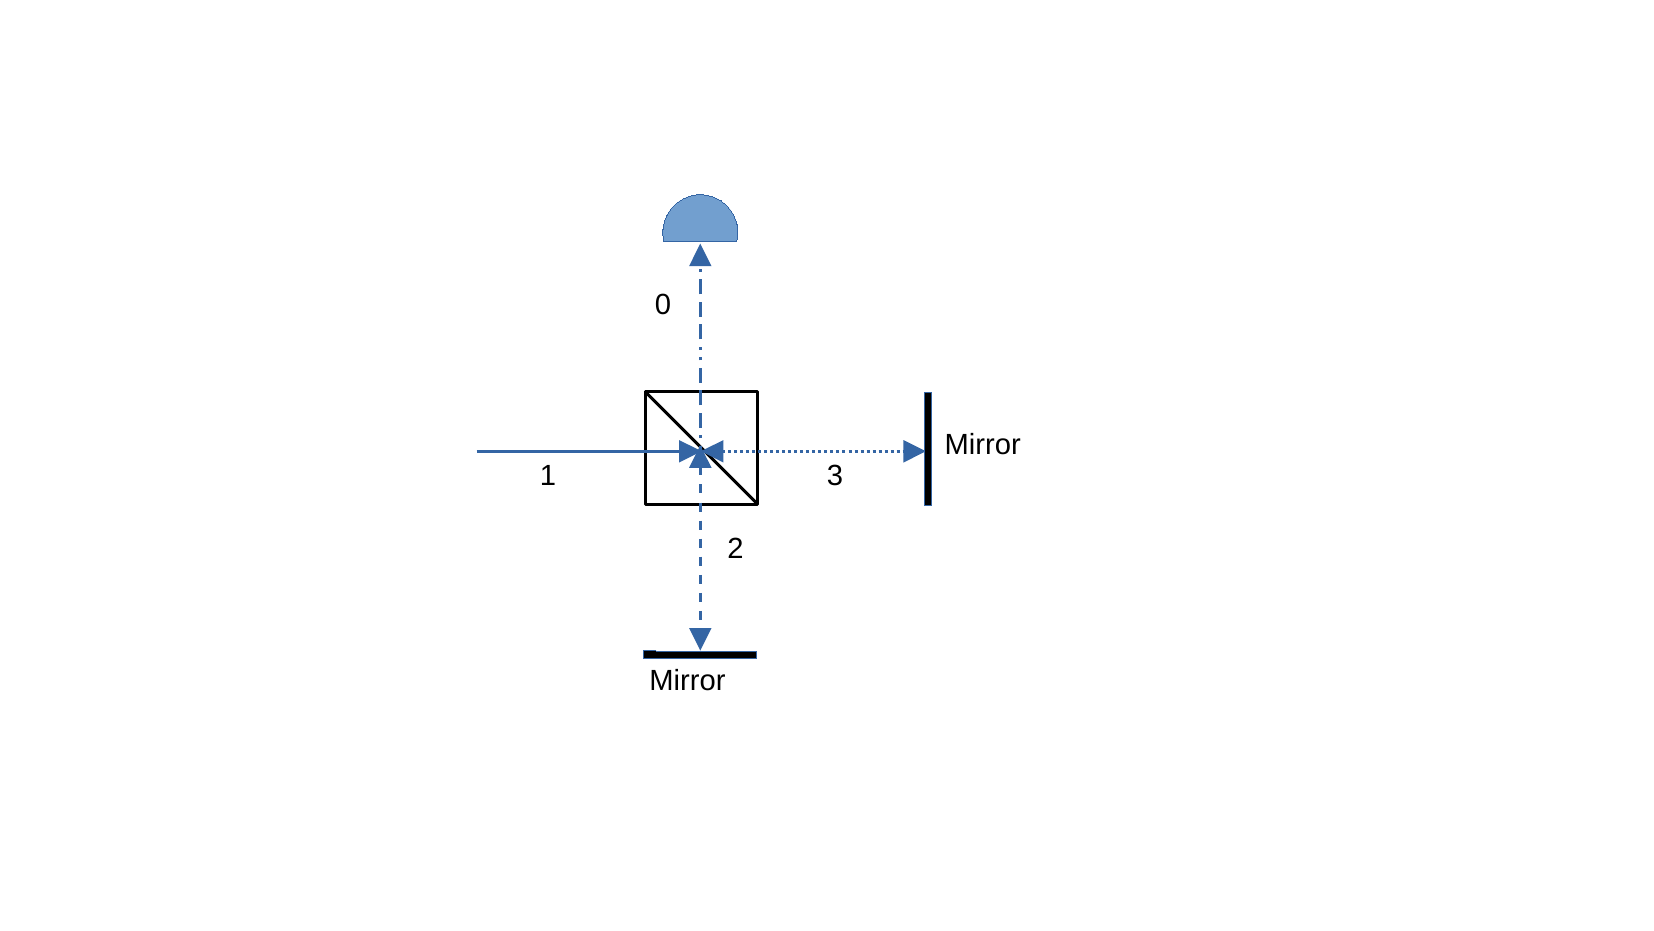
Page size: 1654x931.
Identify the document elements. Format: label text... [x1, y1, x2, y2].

text_box [643, 650, 757, 656]
text_box [924, 392, 932, 506]
text_box Mirror [634, 656, 769, 714]
text_box [662, 194, 738, 242]
text_box 1 [525, 451, 576, 509]
text_box 3 [812, 451, 863, 509]
text_box 2 [712, 525, 763, 582]
text_box Mirror [929, 420, 1064, 478]
text_box 0 [640, 280, 691, 338]
